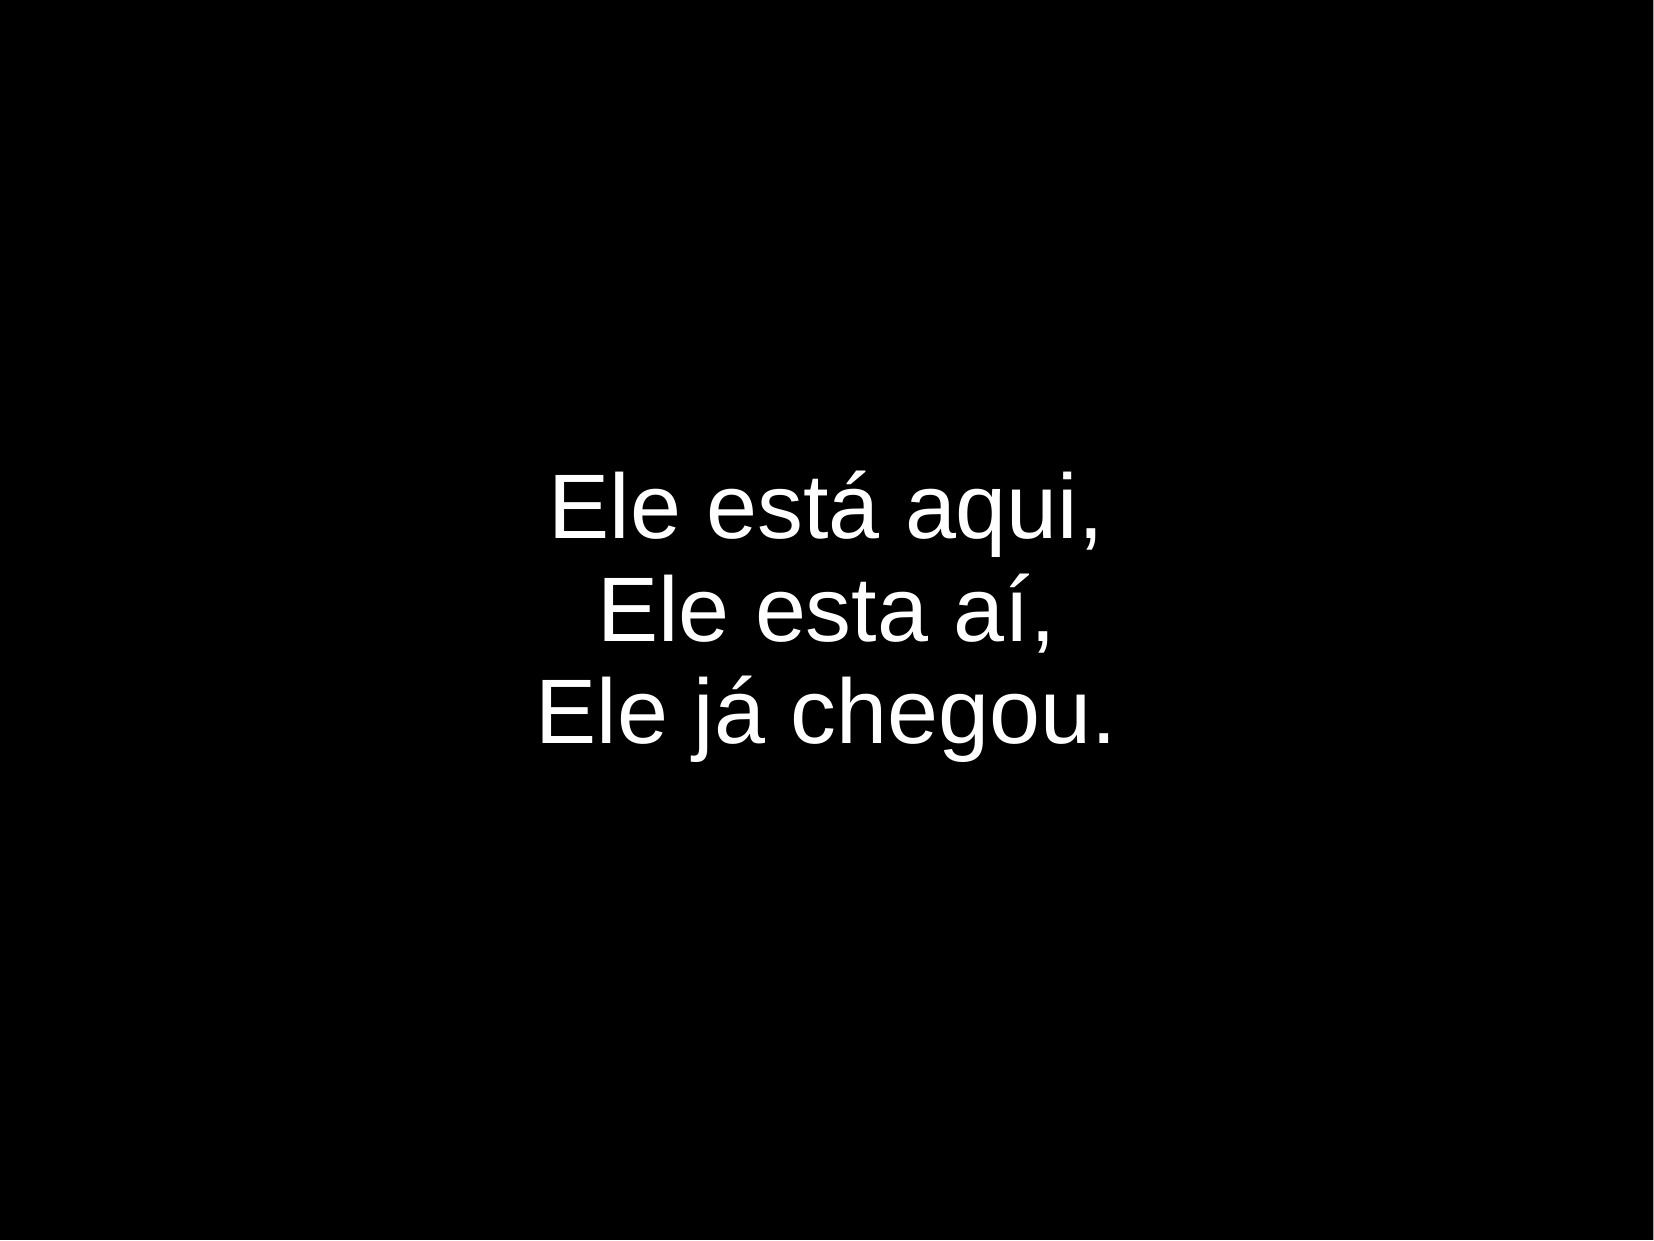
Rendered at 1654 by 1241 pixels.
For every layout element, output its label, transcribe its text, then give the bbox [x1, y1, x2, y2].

subtitle Ele está aqui, Ele esta aí, Ele já chegou. [82, 49, 1571, 1170]
